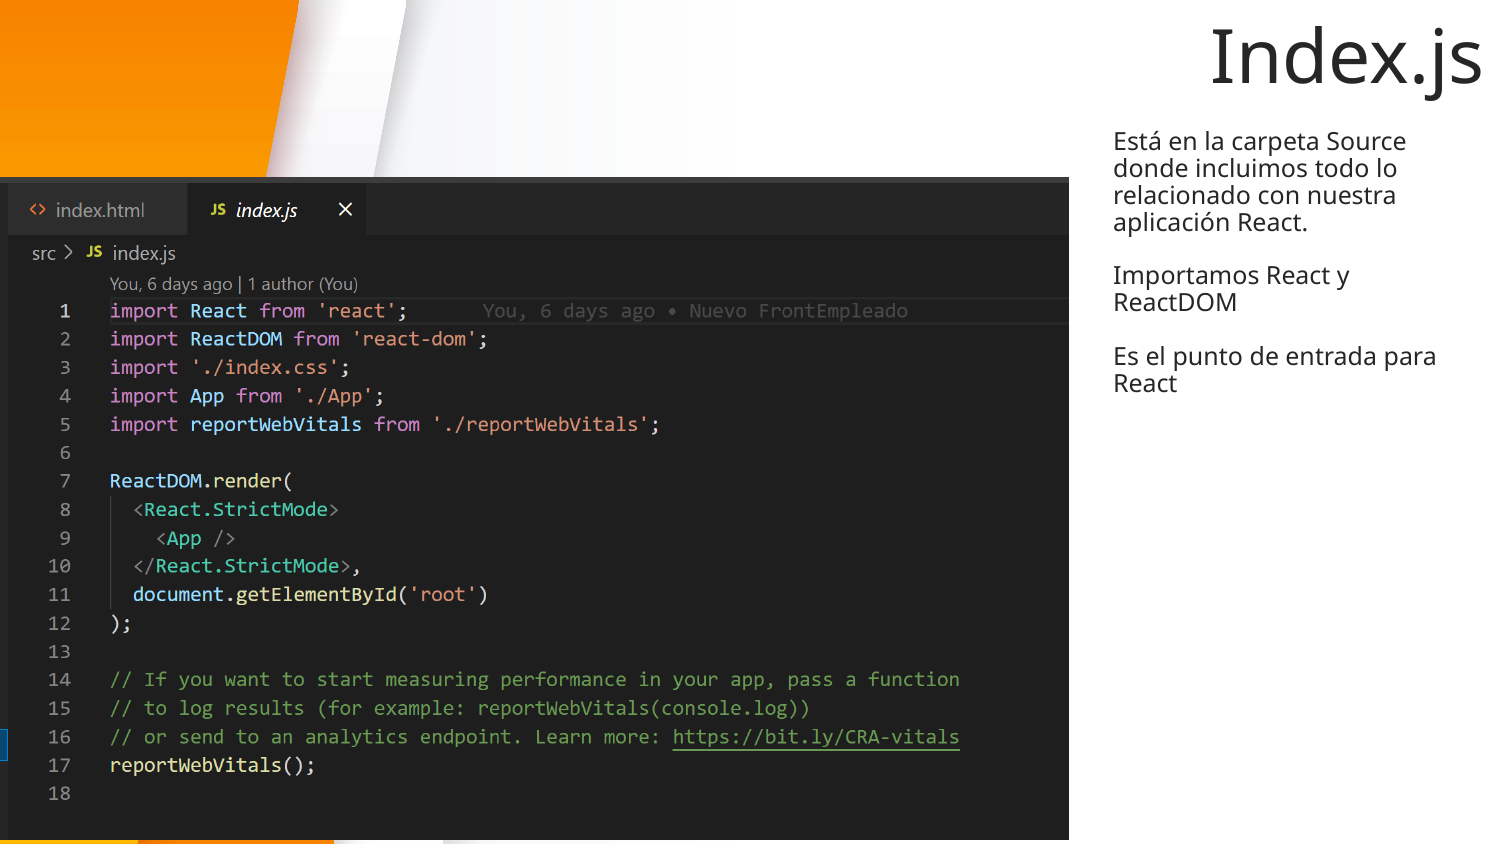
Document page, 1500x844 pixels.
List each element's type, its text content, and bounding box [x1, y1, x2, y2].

picture [0, 177, 1069, 840]
text_box Está en la carpeta Source donde incluimos todo lo relacionado con nuestra aplicación React. Importamos React y ReactDOM Es el punto de entrada para React [1098, 121, 1477, 384]
text_box Index.js [1210, 0, 1500, 118]
